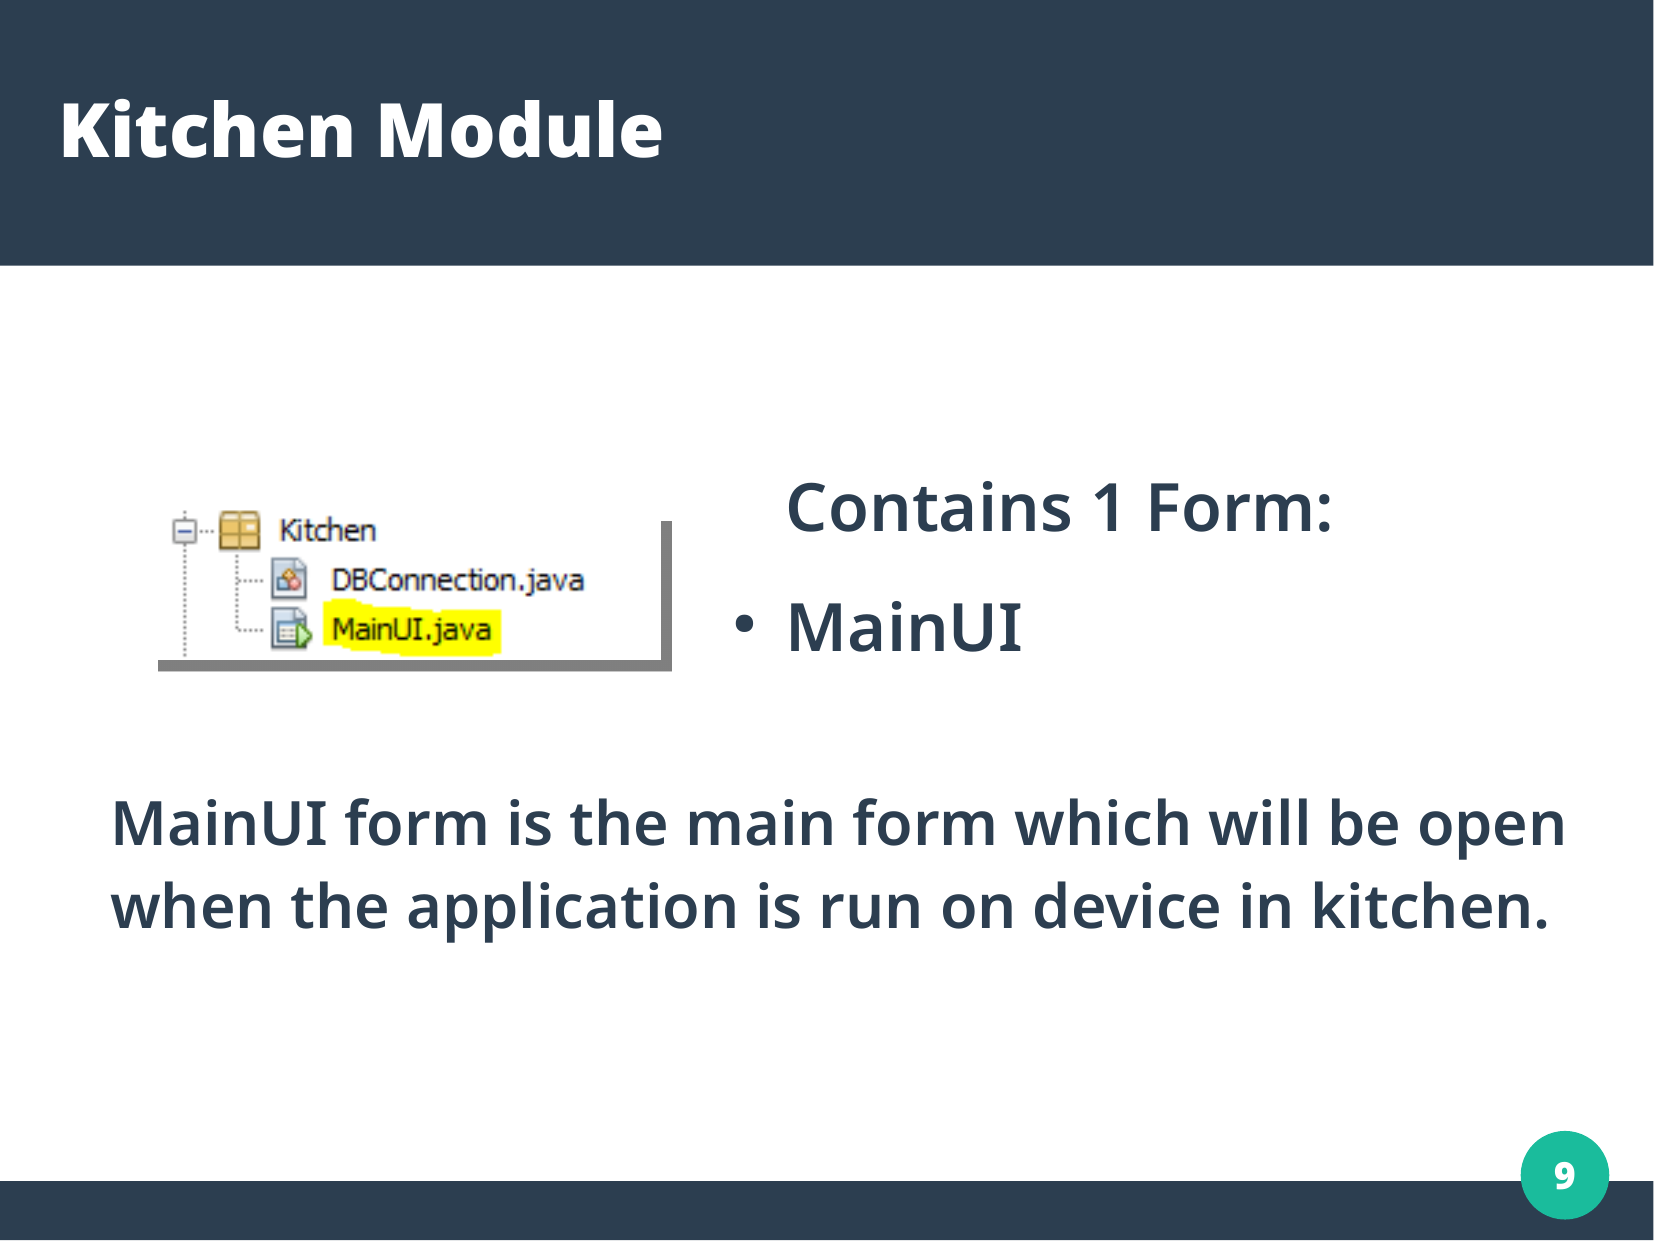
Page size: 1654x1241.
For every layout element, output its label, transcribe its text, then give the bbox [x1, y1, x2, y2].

list MainUI form is the main form which will be open when the application is run on device in kitchen. [45, 780, 1581, 1031]
list Contains 1 Form: MainUI [714, 459, 1591, 736]
title Kitchen Module [59, 49, 1595, 207]
picture [146, 509, 661, 661]
